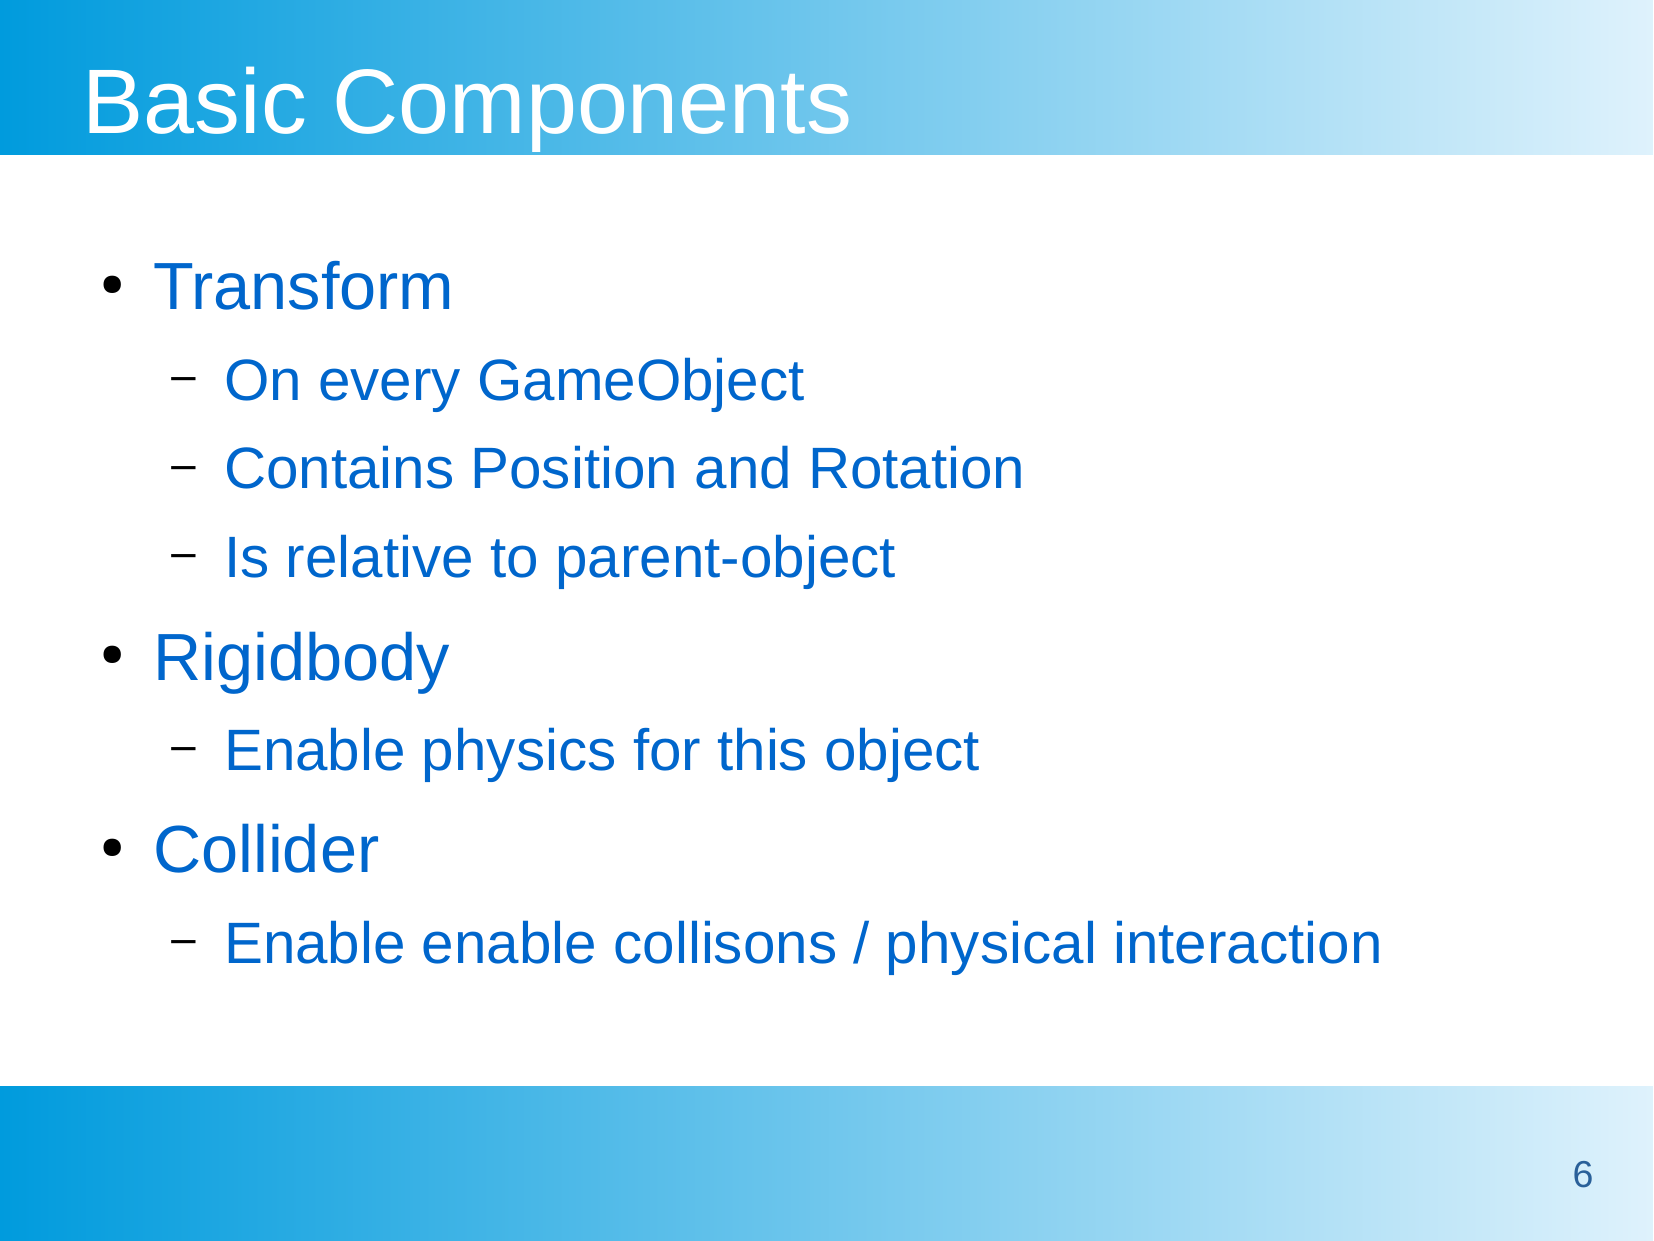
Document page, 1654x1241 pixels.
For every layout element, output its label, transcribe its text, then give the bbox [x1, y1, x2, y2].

text_box <Foliennummer> [1379, 1146, 1654, 1217]
title Basic Components [82, 49, 1571, 155]
list Transform On every GameObject Contains Position and Rotation Is relative to parent-object Rigidbody Enable physics for this object Collider Enable enable collisons / physical interaction [82, 249, 1571, 969]
